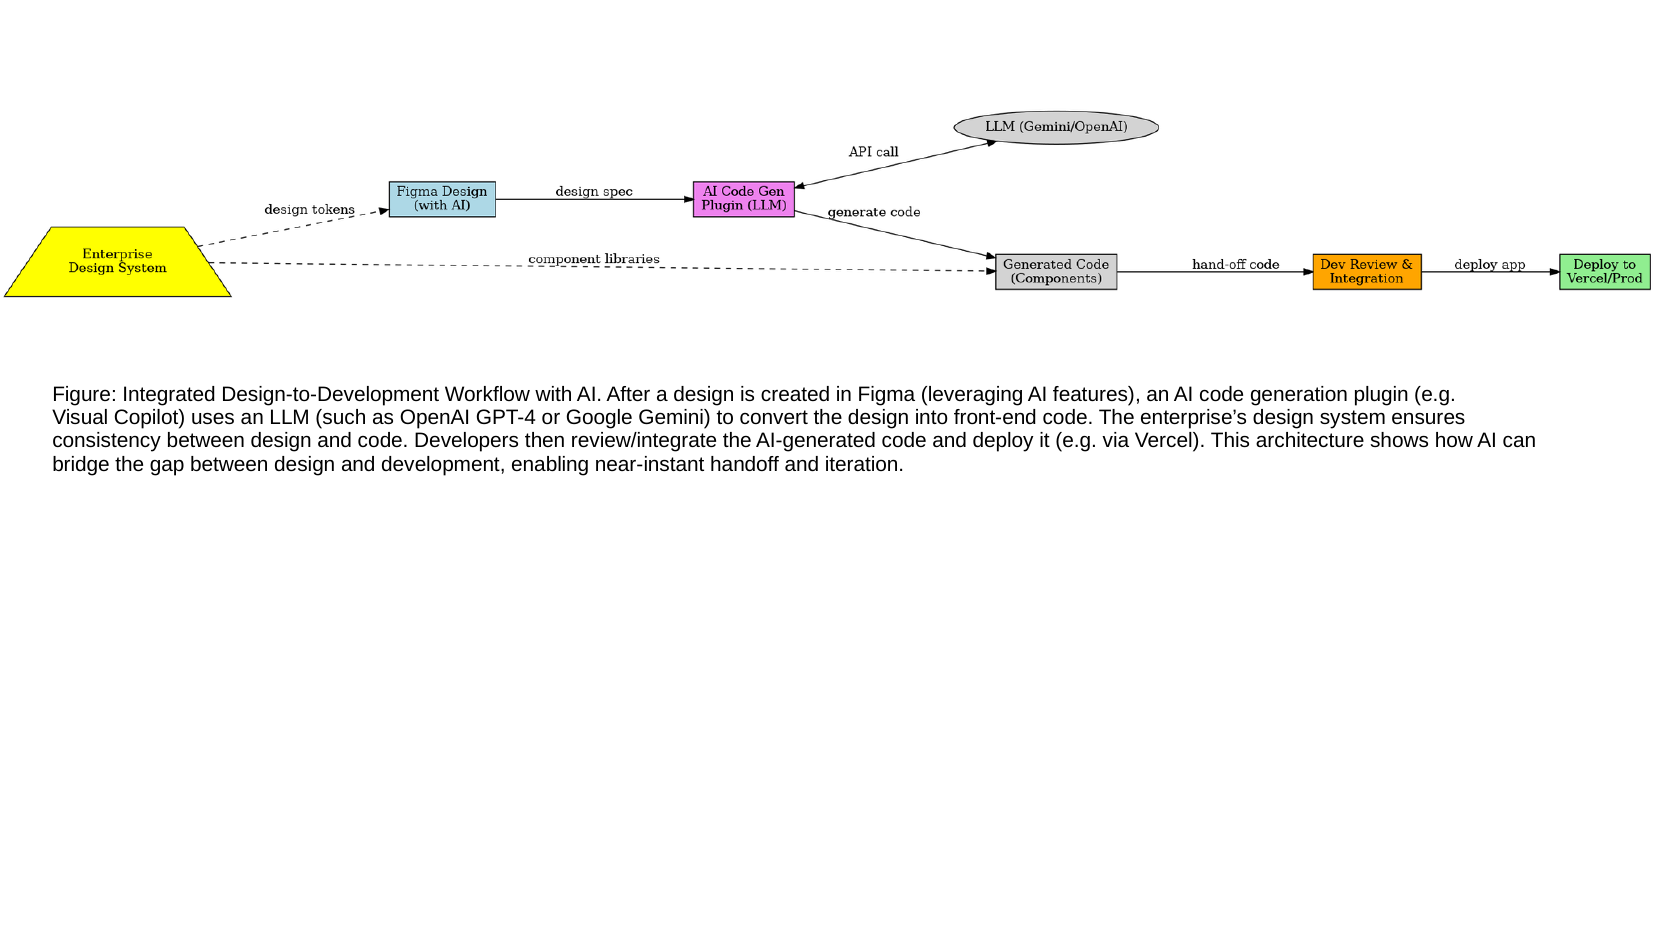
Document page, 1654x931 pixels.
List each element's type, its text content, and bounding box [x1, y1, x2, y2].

text_box Figure: Integrated Design-to-Development Workflow with AI. After a design is created in Figma (leveraging AI features), an AI code generation plugin (e.g. Visual Copilot) uses an LLM (such as OpenAI GPT-4 or Google Gemini) to convert the design into front-end code. The enterprise’s design system ensures consistency between design and code. Developers then review/integrate the AI-generated code and deploy it (e.g. via Vercel). This architecture shows how AI can bridge the gap between design and development, enabling near-instant handoff and iteration. [37, 375, 1576, 483]
picture [0, 107, 1654, 301]
